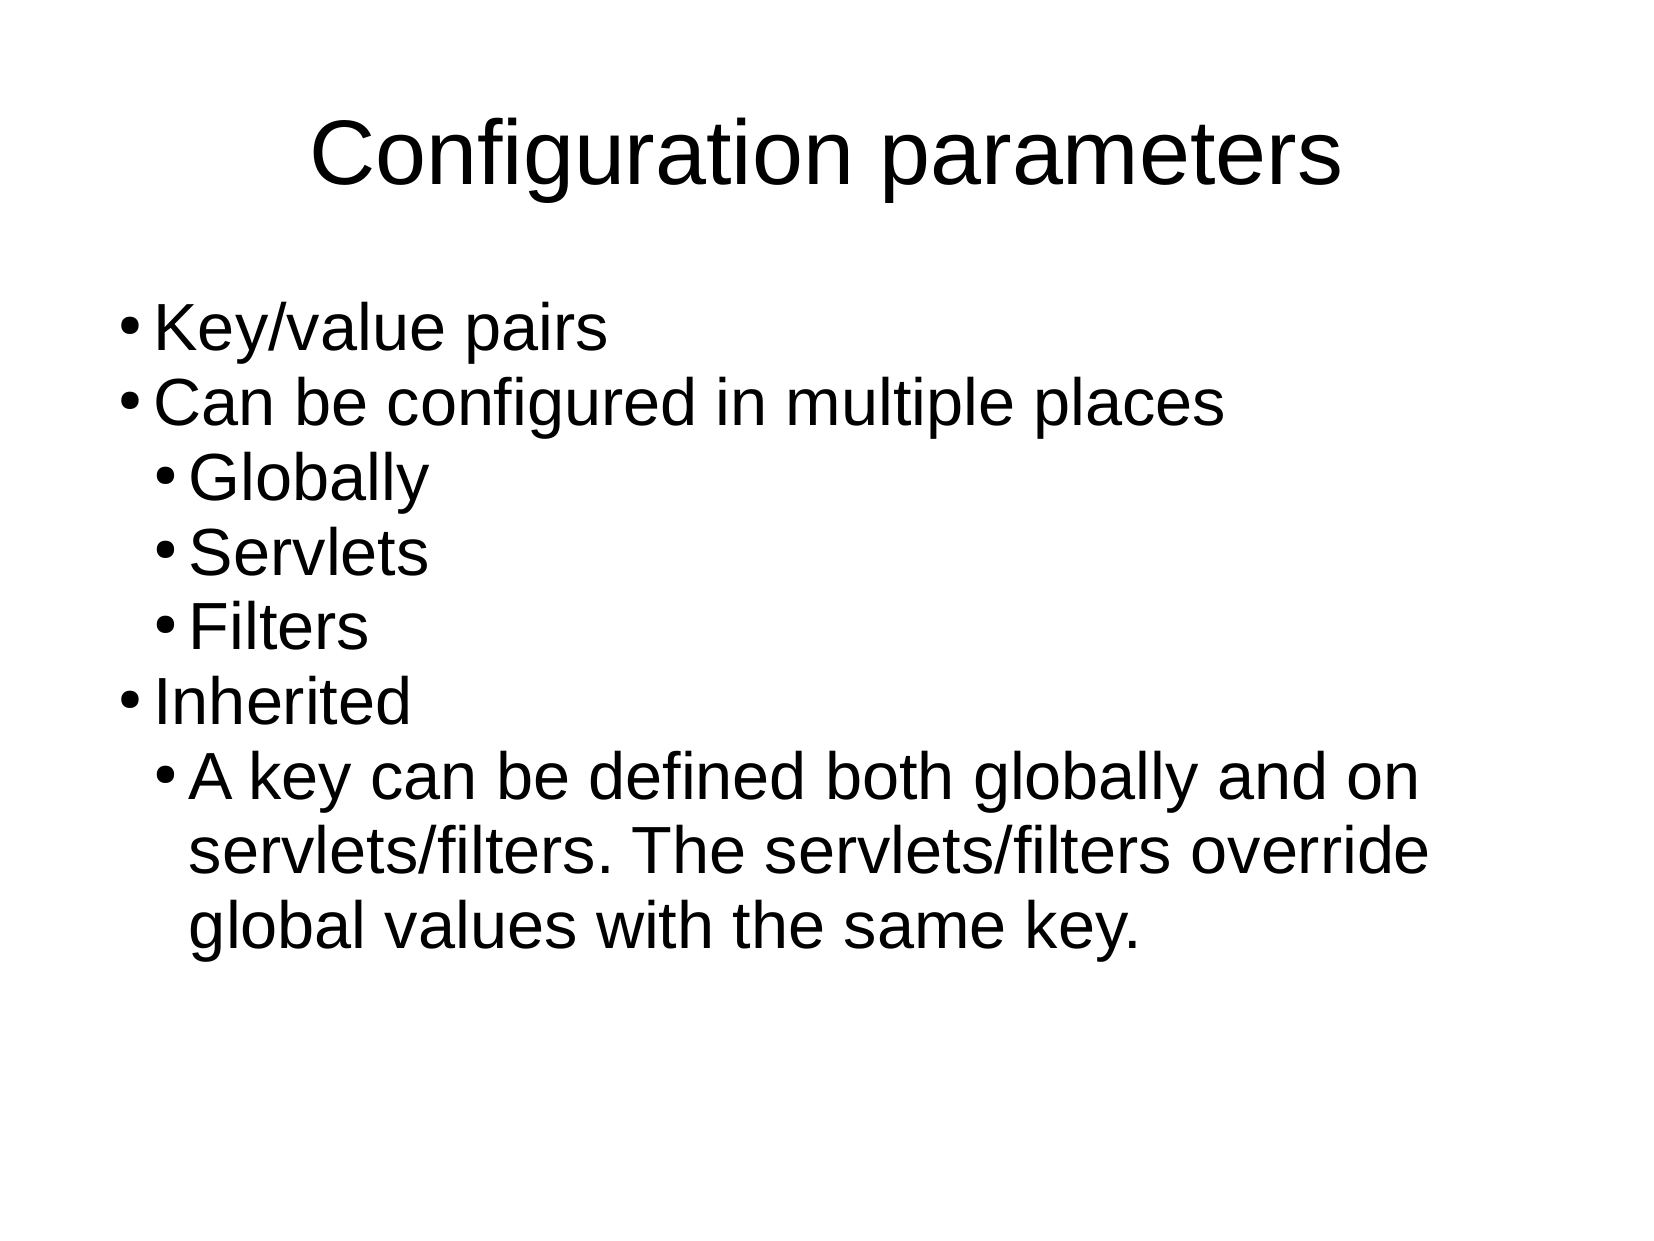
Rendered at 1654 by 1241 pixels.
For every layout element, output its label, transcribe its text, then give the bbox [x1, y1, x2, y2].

title Configuration parameters [82, 49, 1571, 257]
subtitle Key/value pairs Can be configured in multiple places Globally Servlets Filters Inherited A key can be defined both globally and on servlets/filters. The servlets/filters override global values with the same key. [82, 290, 1571, 1010]
